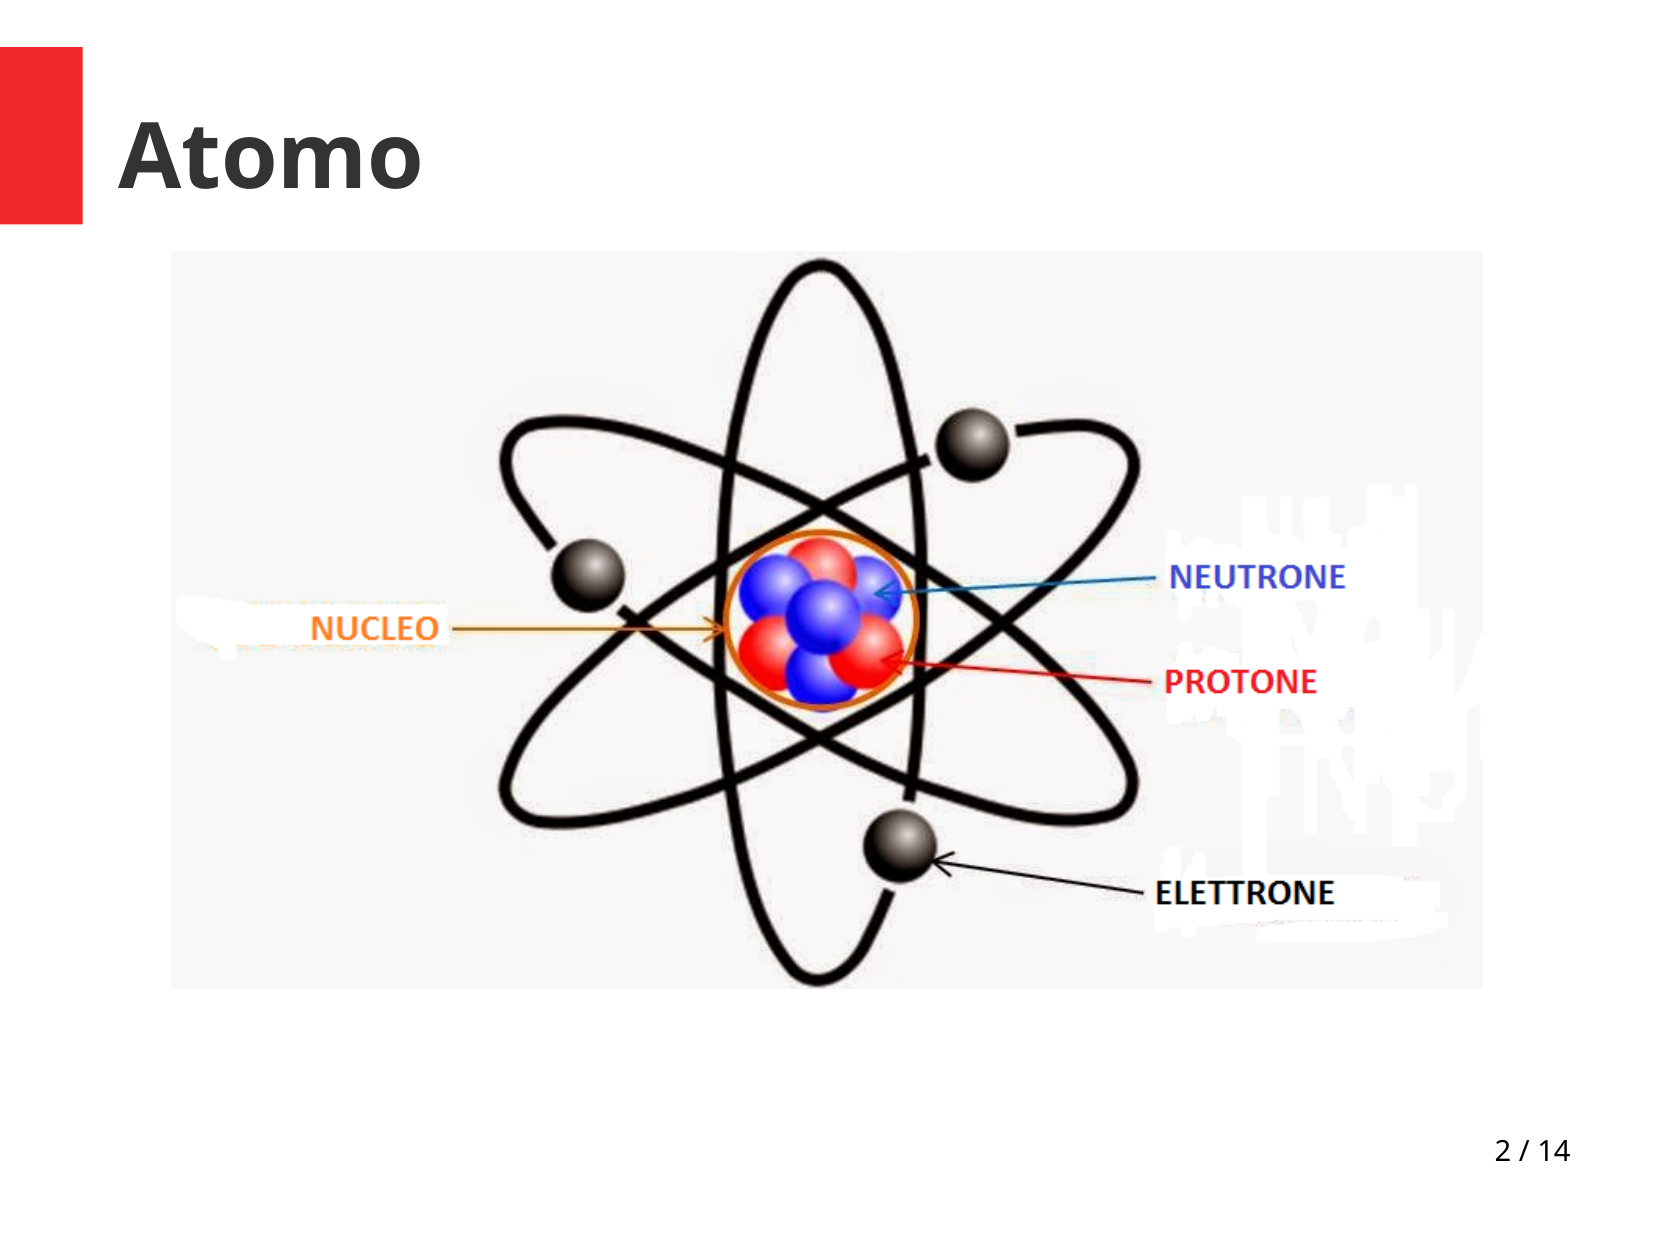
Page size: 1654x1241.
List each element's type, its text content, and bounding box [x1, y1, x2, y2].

picture [171, 251, 1483, 989]
title Atomo [118, 49, 1571, 257]
